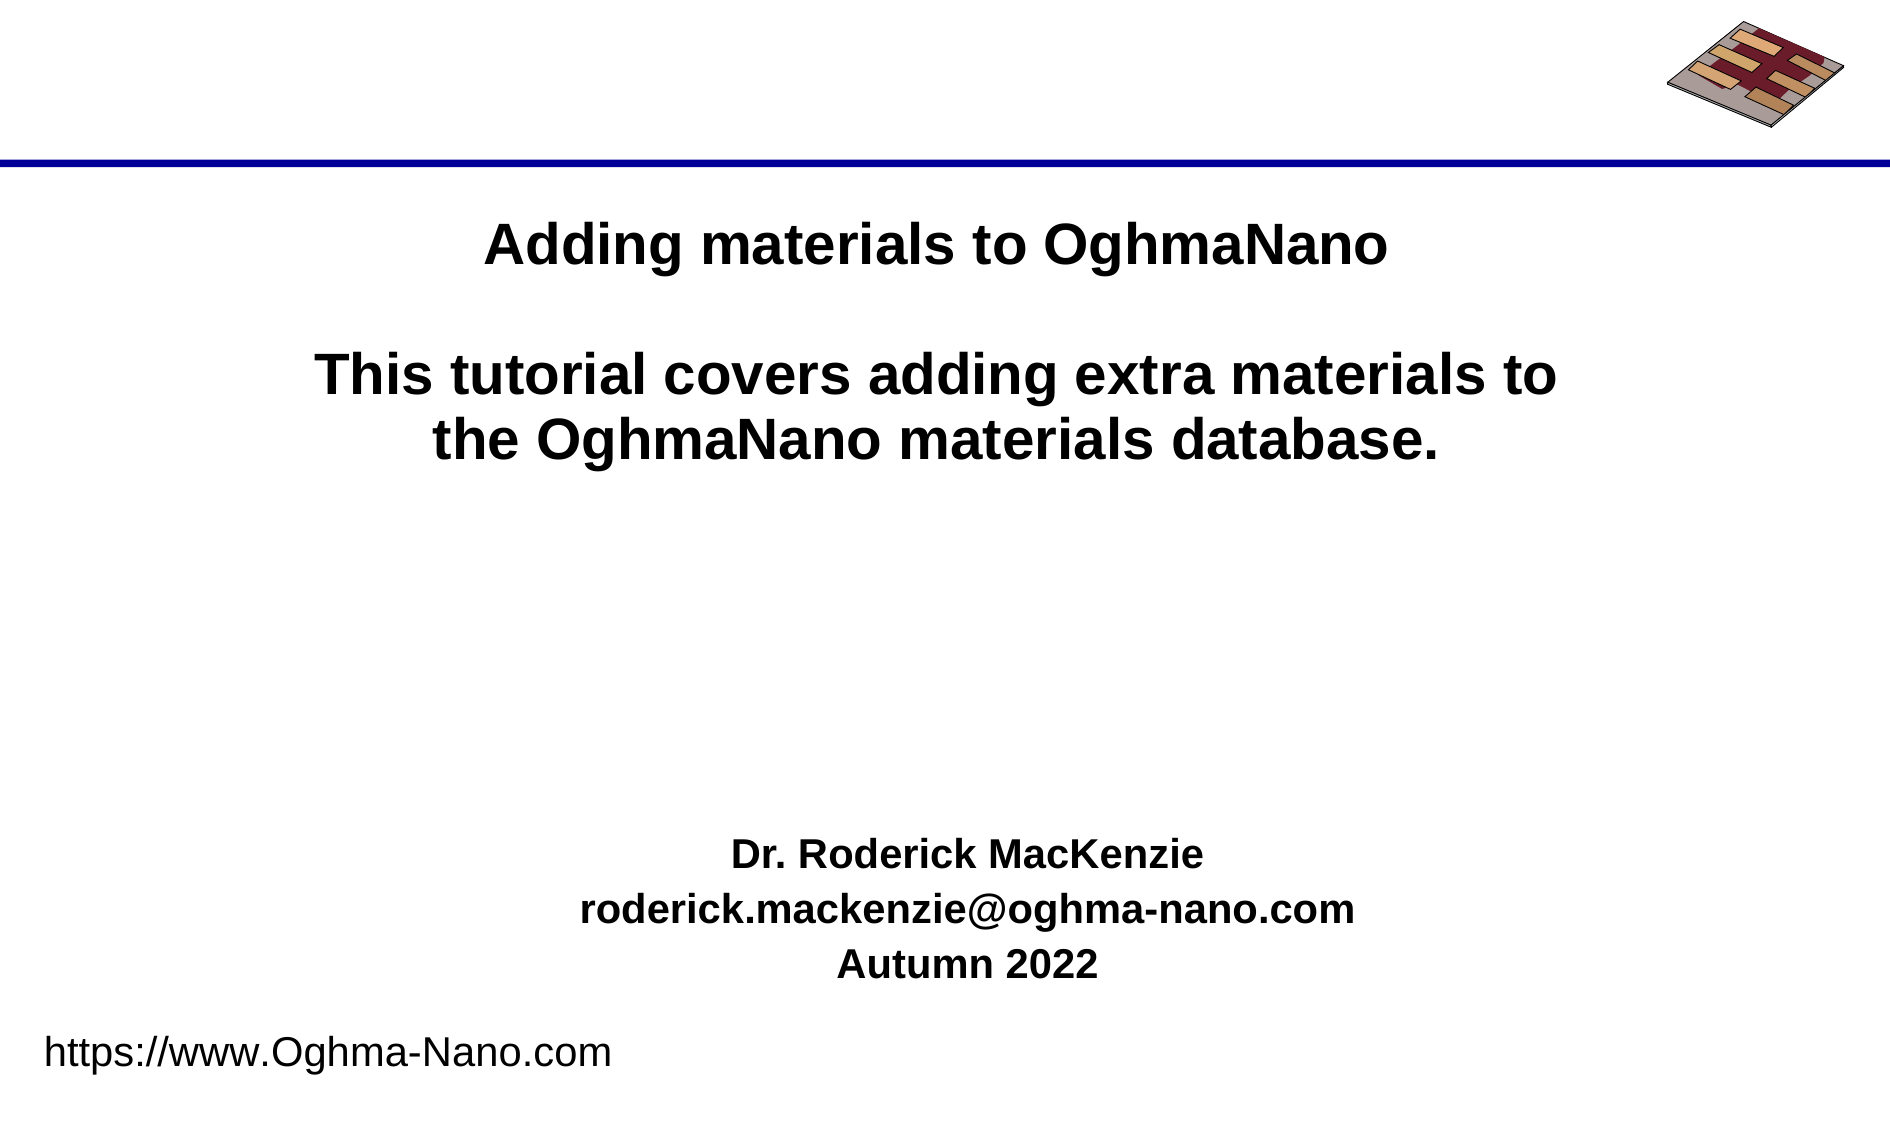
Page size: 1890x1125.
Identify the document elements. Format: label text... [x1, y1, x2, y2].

subtitle Dr. Roderick MacKenzie roderick.mackenzie@oghma-nano.com Autumn 2022 [80, 830, 1855, 987]
title Adding materials to OghmaNano This tutorial covers adding extra materials to the OghmaNano materials database. [13, 211, 1861, 668]
text_box https://www.Oghma-Nano.com [29, 1017, 1014, 1093]
